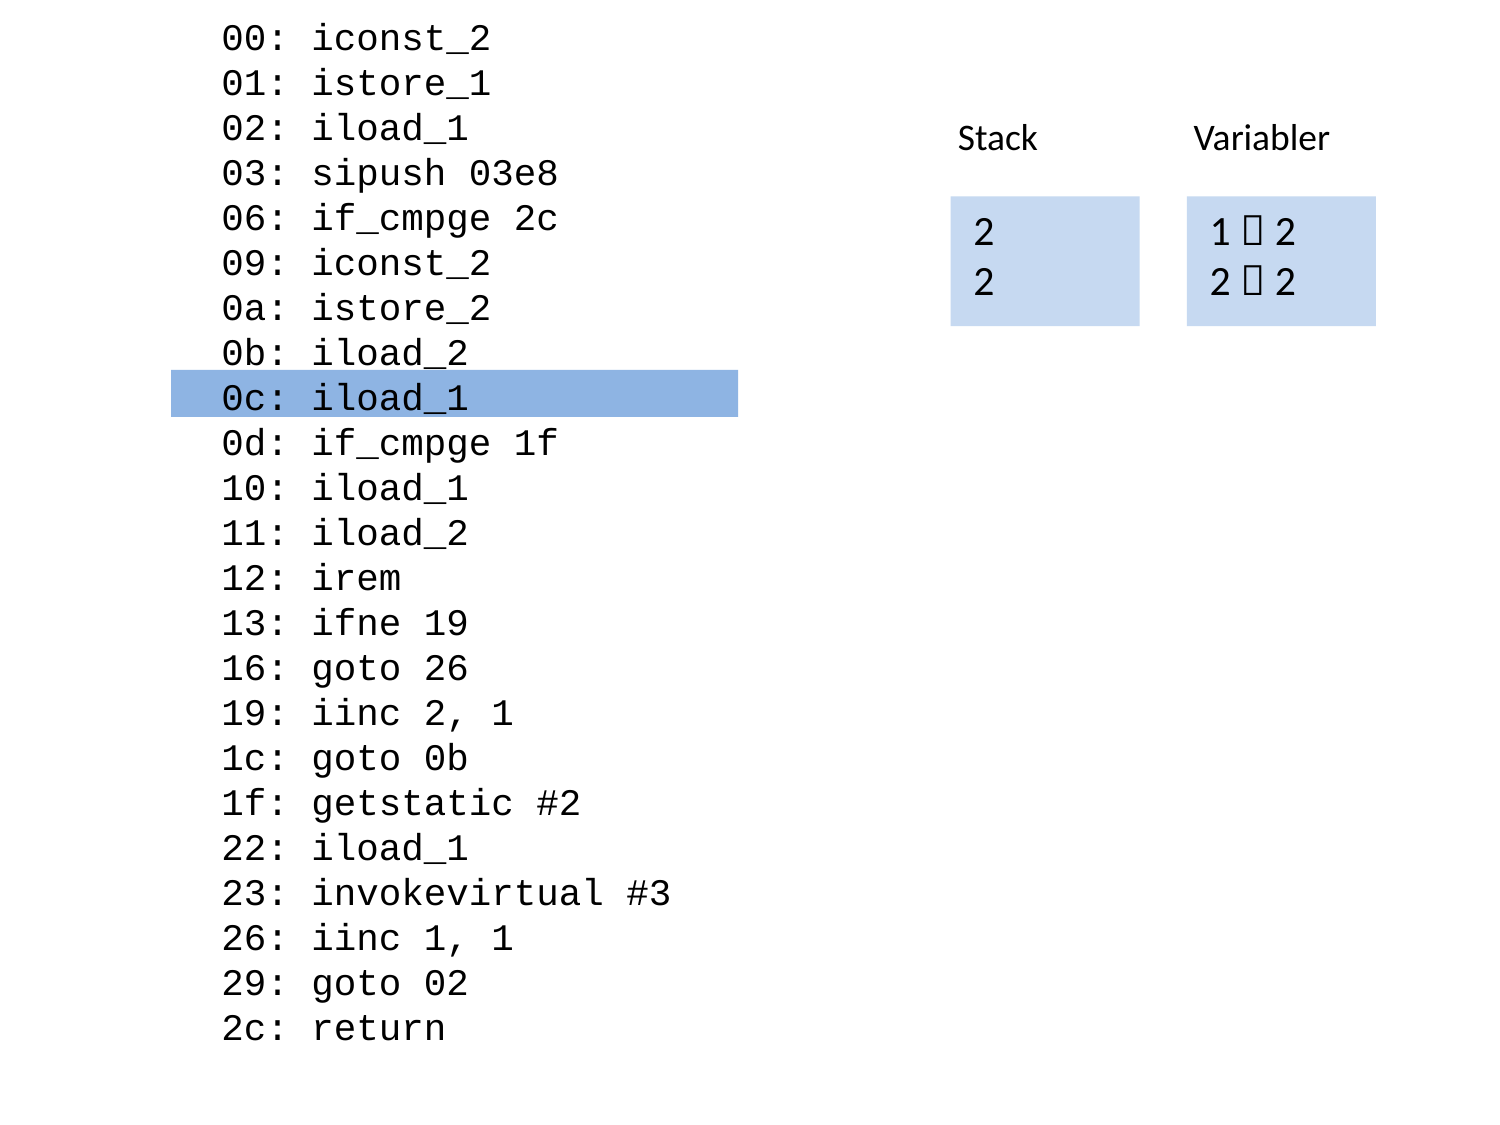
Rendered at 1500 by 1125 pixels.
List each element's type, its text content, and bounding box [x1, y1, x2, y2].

text_box 1  2 2  2 [1194, 196, 1328, 312]
text_box [950, 196, 1140, 327]
text_box Stack [943, 105, 1053, 165]
text_box [703, 369, 739, 417]
text_box [171, 369, 206, 417]
text_box 00: iconst_2 01: istore_1 02: iload_1 03: sipush 03e8 06: if_cmpge 2c 09: iconst_2 0a: istore_2 0b: iload_2 0c: iload_1 0d: if_cmpge 1f 10: iload_1 11: iload_2 12: irem 13: ifne 19 16: goto 26 19: iinc 2, 1 1c: goto 0b 1f: getstatic #2 22: iload_1 23: invokevirtual #3 26: iinc 1, 1 29: goto 02 2c: return [206, 5, 703, 1056]
text_box [1186, 196, 1376, 327]
text_box 2 2 [958, 196, 1010, 312]
text_box Variabler [1178, 105, 1345, 165]
